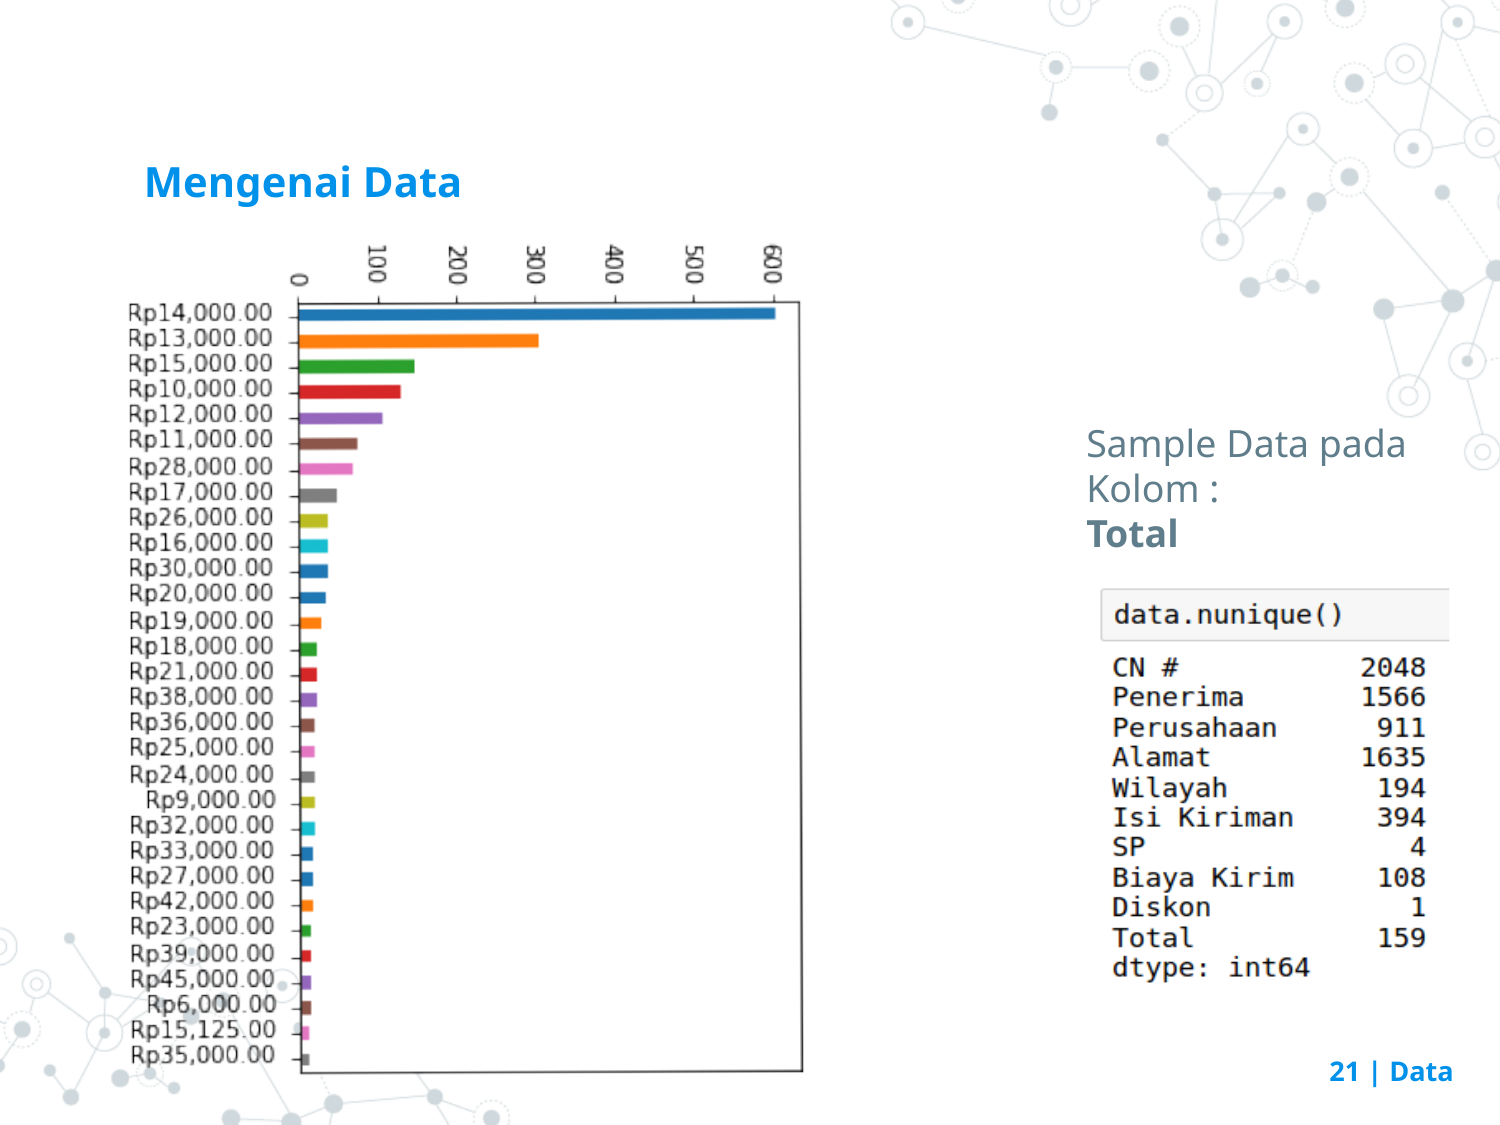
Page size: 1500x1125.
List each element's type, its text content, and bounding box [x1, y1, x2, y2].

text_box Sample Data pada Kolom : Total [1065, 404, 1500, 901]
picture [0, 0, 1500, 1125]
slide_number <number> | Data [1245, 1038, 1469, 1125]
title Mengenai Data [128, 149, 1372, 222]
